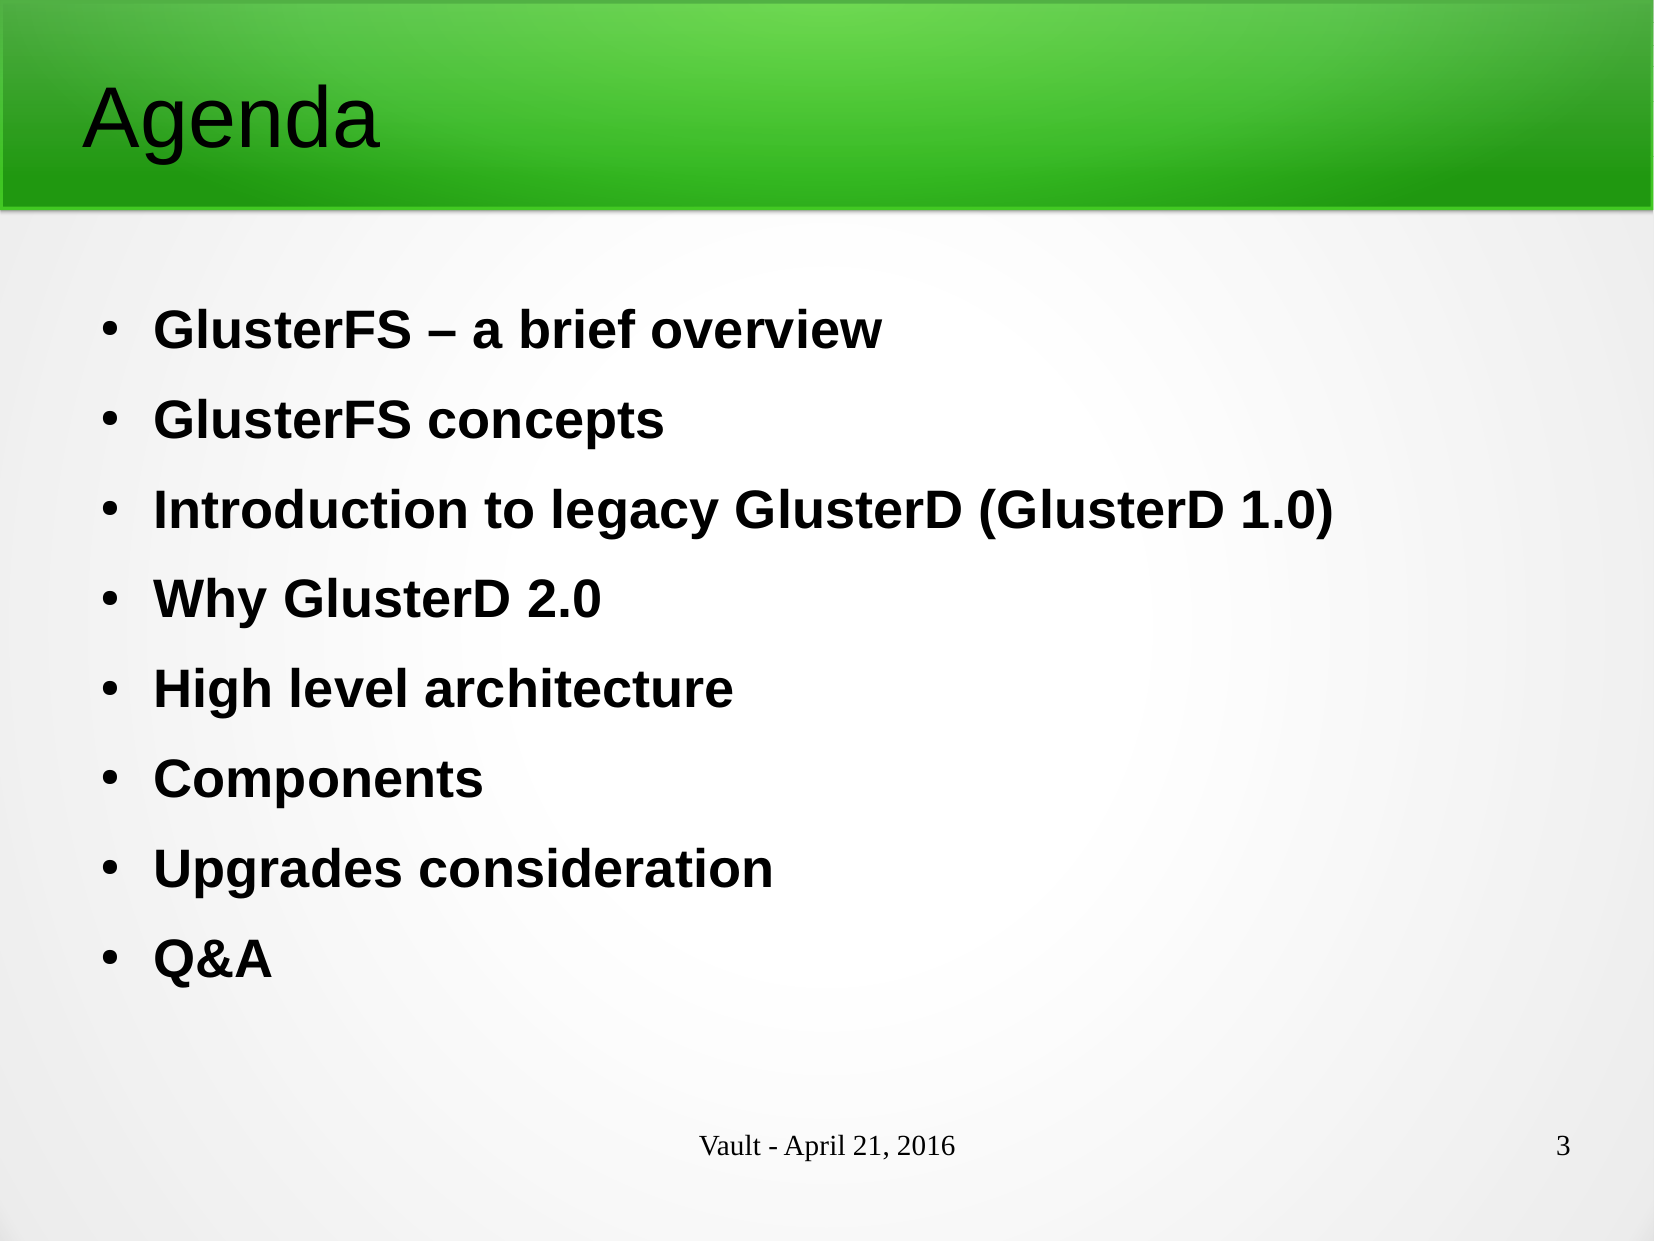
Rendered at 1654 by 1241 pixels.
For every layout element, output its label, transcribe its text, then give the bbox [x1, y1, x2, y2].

list GlusterFS – a brief overview GlusterFS concepts Introduction to legacy GlusterD (GlusterD 1.0) Why GlusterD 2.0 High level architecture Components Upgrades consideration Q&A [82, 299, 1571, 1019]
title Agenda [82, 47, 1571, 189]
